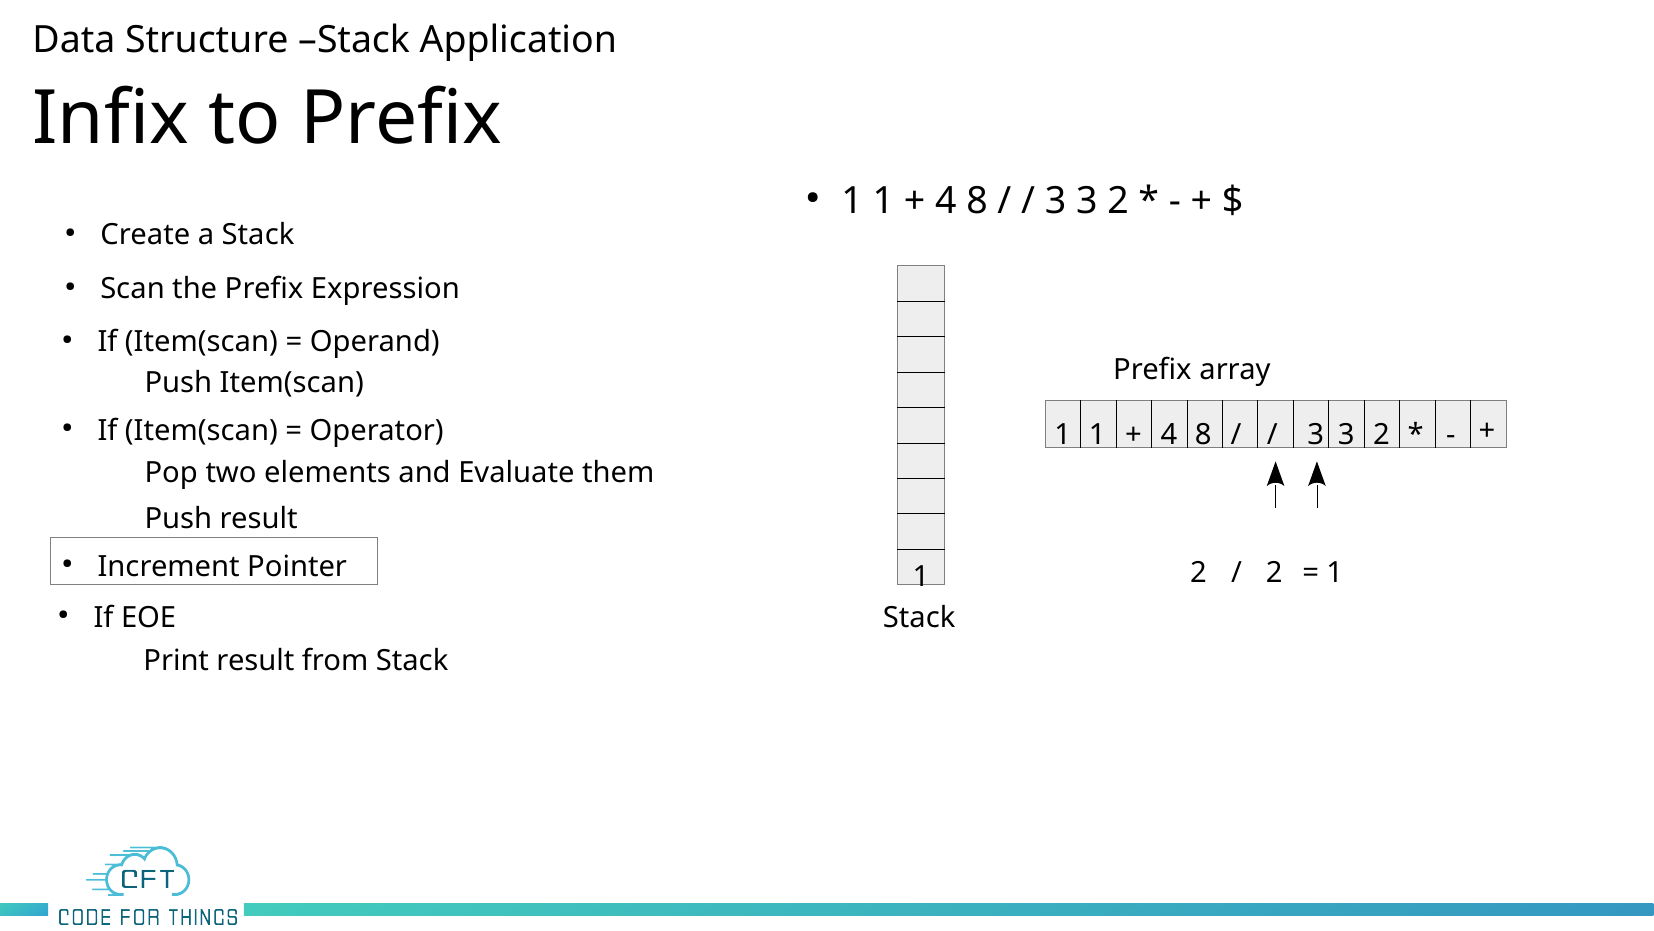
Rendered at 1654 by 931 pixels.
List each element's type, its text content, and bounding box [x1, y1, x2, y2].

text_box Stack [868, 588, 979, 638]
text_box [897, 408, 945, 443]
text_box + [1463, 401, 1518, 452]
text_box + [1123, 406, 1145, 456]
text_box [1258, 400, 1293, 406]
text_box [897, 373, 945, 407]
text_box Push result [94, 490, 426, 550]
text_box Scan the Prefix Expression [50, 259, 537, 319]
text_box 1 1 + 4 8 / / 3 3 2 * - + $ [791, 165, 1377, 225]
text_box 1 [1039, 406, 1074, 456]
text_box [897, 302, 945, 336]
text_box [897, 514, 945, 547]
text_box [1152, 400, 1187, 406]
text_box 1 [1074, 406, 1123, 456]
text_box / [1216, 543, 1257, 593]
text_box If (Item(scan) = Operator) [47, 401, 496, 461]
text_box [1294, 400, 1328, 406]
text_box Create a Stack [50, 206, 355, 266]
text_box = 1 [1287, 543, 1382, 593]
text_box 4 [1145, 406, 1180, 456]
text_box - [1431, 406, 1472, 456]
text_box / [1252, 406, 1292, 456]
text_box [1117, 400, 1151, 406]
text_box [1329, 400, 1364, 406]
text_box 2 [1372, 406, 1407, 456]
text_box Push Item(scan) [94, 373, 426, 401]
text_box * [1407, 406, 1431, 456]
picture [59, 846, 237, 925]
text_box [1365, 400, 1399, 406]
text_box [1081, 400, 1116, 406]
text_box [1223, 400, 1257, 406]
text_box 3 [1292, 406, 1341, 456]
text_box Increment Pointer [47, 537, 621, 597]
text_box [1045, 400, 1080, 406]
text_box [1400, 400, 1435, 406]
text_box If (Item(scan) = Operand) [47, 312, 491, 373]
text_box Pop two elements and Evaluate them [94, 443, 709, 502]
text_box If EOE [43, 588, 375, 638]
text_box 2 [1257, 543, 1287, 593]
text_box 1 [897, 547, 946, 597]
text_box [1188, 400, 1222, 406]
text_box [897, 337, 945, 372]
title Data Structure –Stack Application Infix to Prefix [32, 12, 1536, 166]
text_box 2 [1175, 543, 1216, 593]
text_box / [1229, 406, 1252, 456]
text_box Print result from Stack [93, 631, 615, 691]
text_box Prefix array [1098, 341, 1312, 391]
text_box [897, 479, 945, 513]
text_box 8 [1180, 406, 1229, 456]
text_box [1436, 400, 1470, 406]
text_box [897, 265, 945, 301]
text_box [897, 444, 945, 478]
text_box 3 [1341, 406, 1372, 456]
